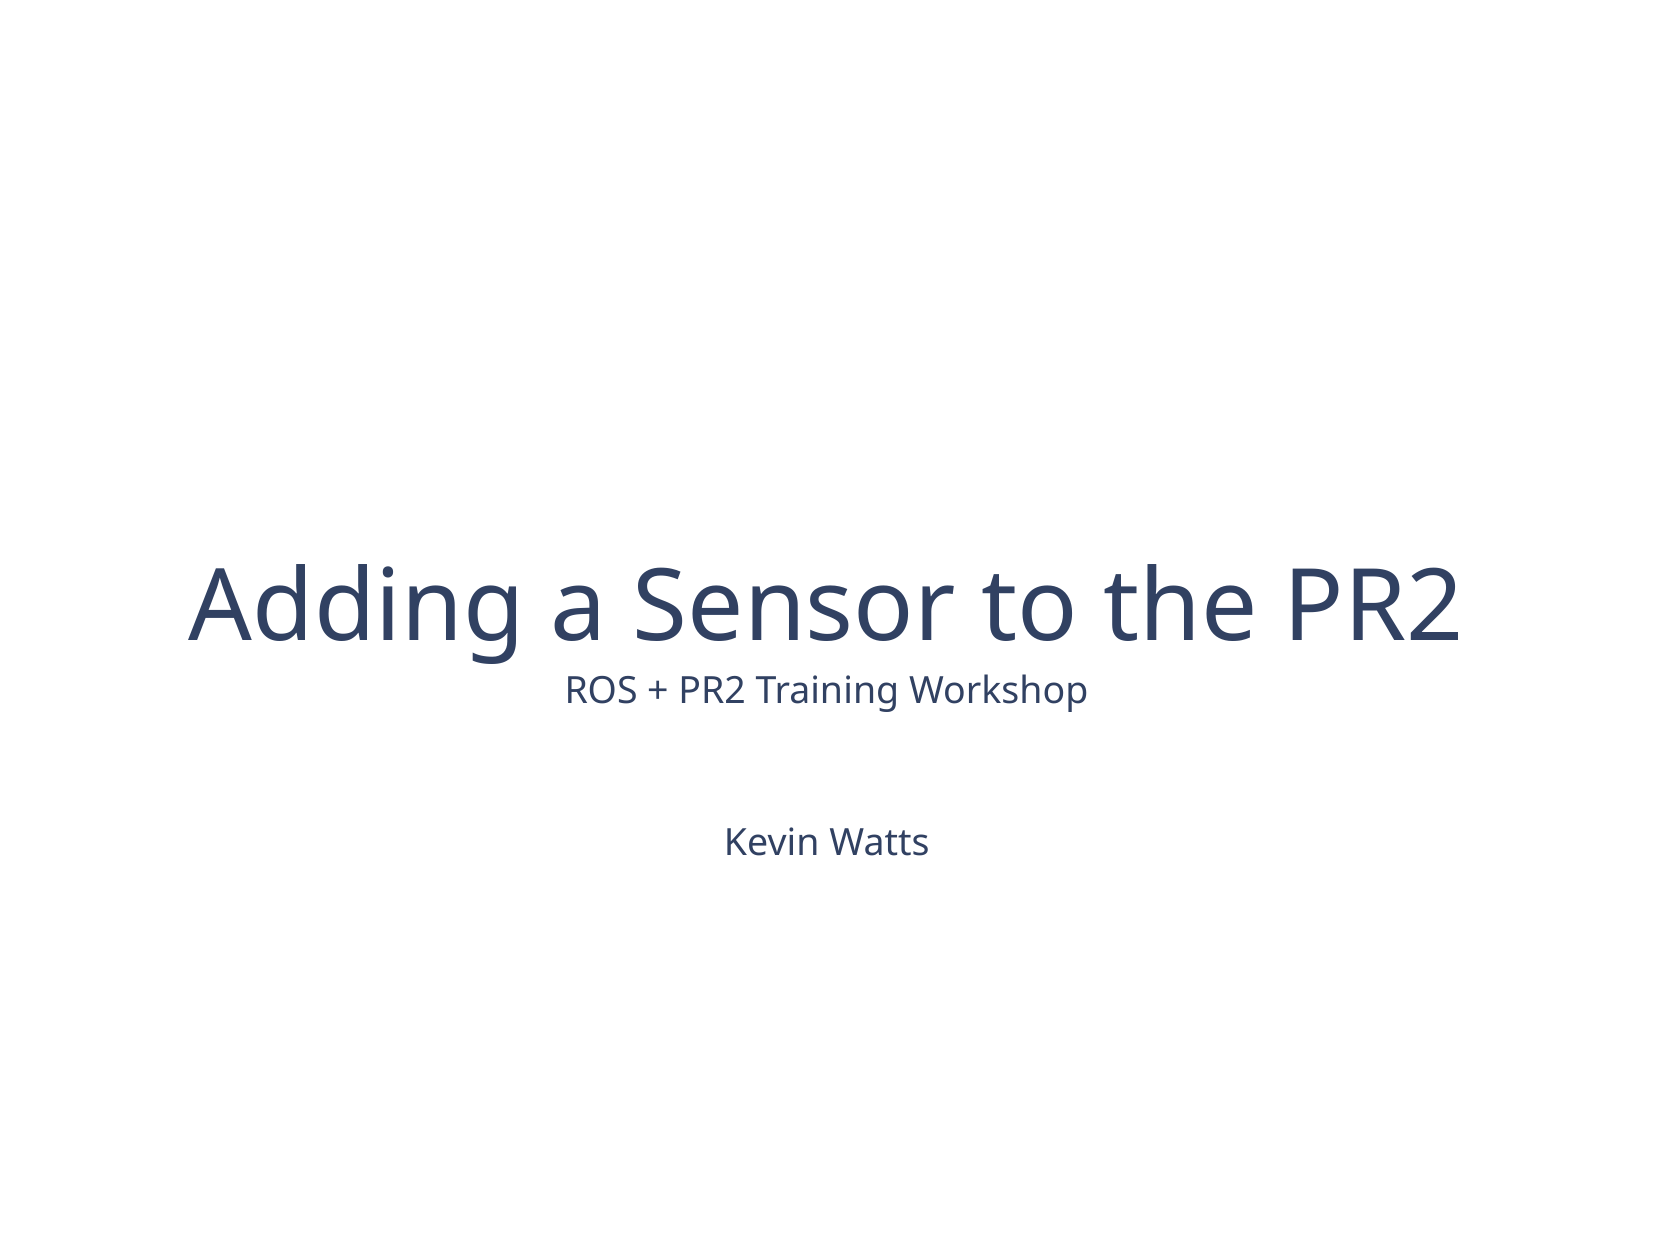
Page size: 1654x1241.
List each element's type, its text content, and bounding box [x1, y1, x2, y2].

text_box Adding a Sensor to the PR2 [0, 526, 1654, 652]
text_box ROS + PR2 Training Workshop Kevin Watts [0, 656, 1654, 846]
